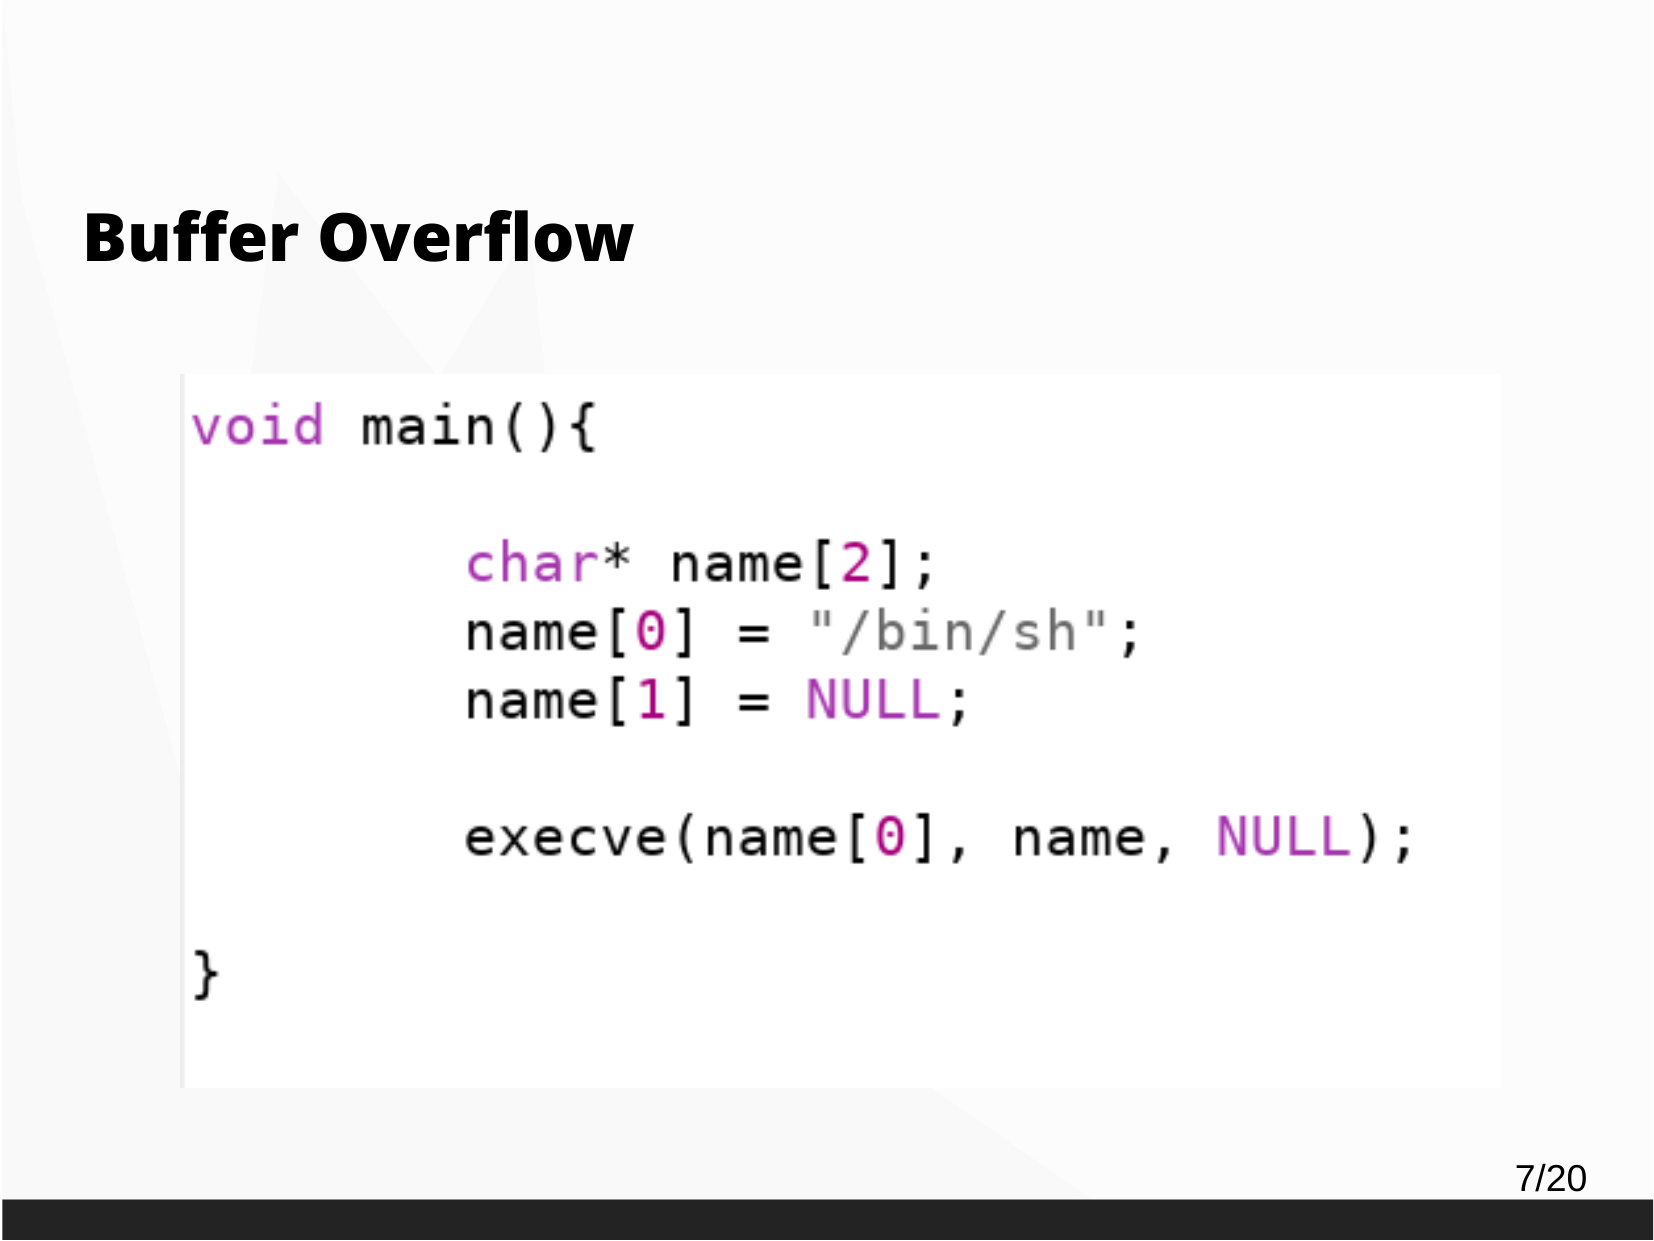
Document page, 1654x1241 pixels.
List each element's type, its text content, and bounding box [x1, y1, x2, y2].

picture [2, 0, 1654, 1241]
text_box 7/20 [1500, 1149, 1651, 1201]
title Buffer Overflow [82, 132, 1571, 340]
